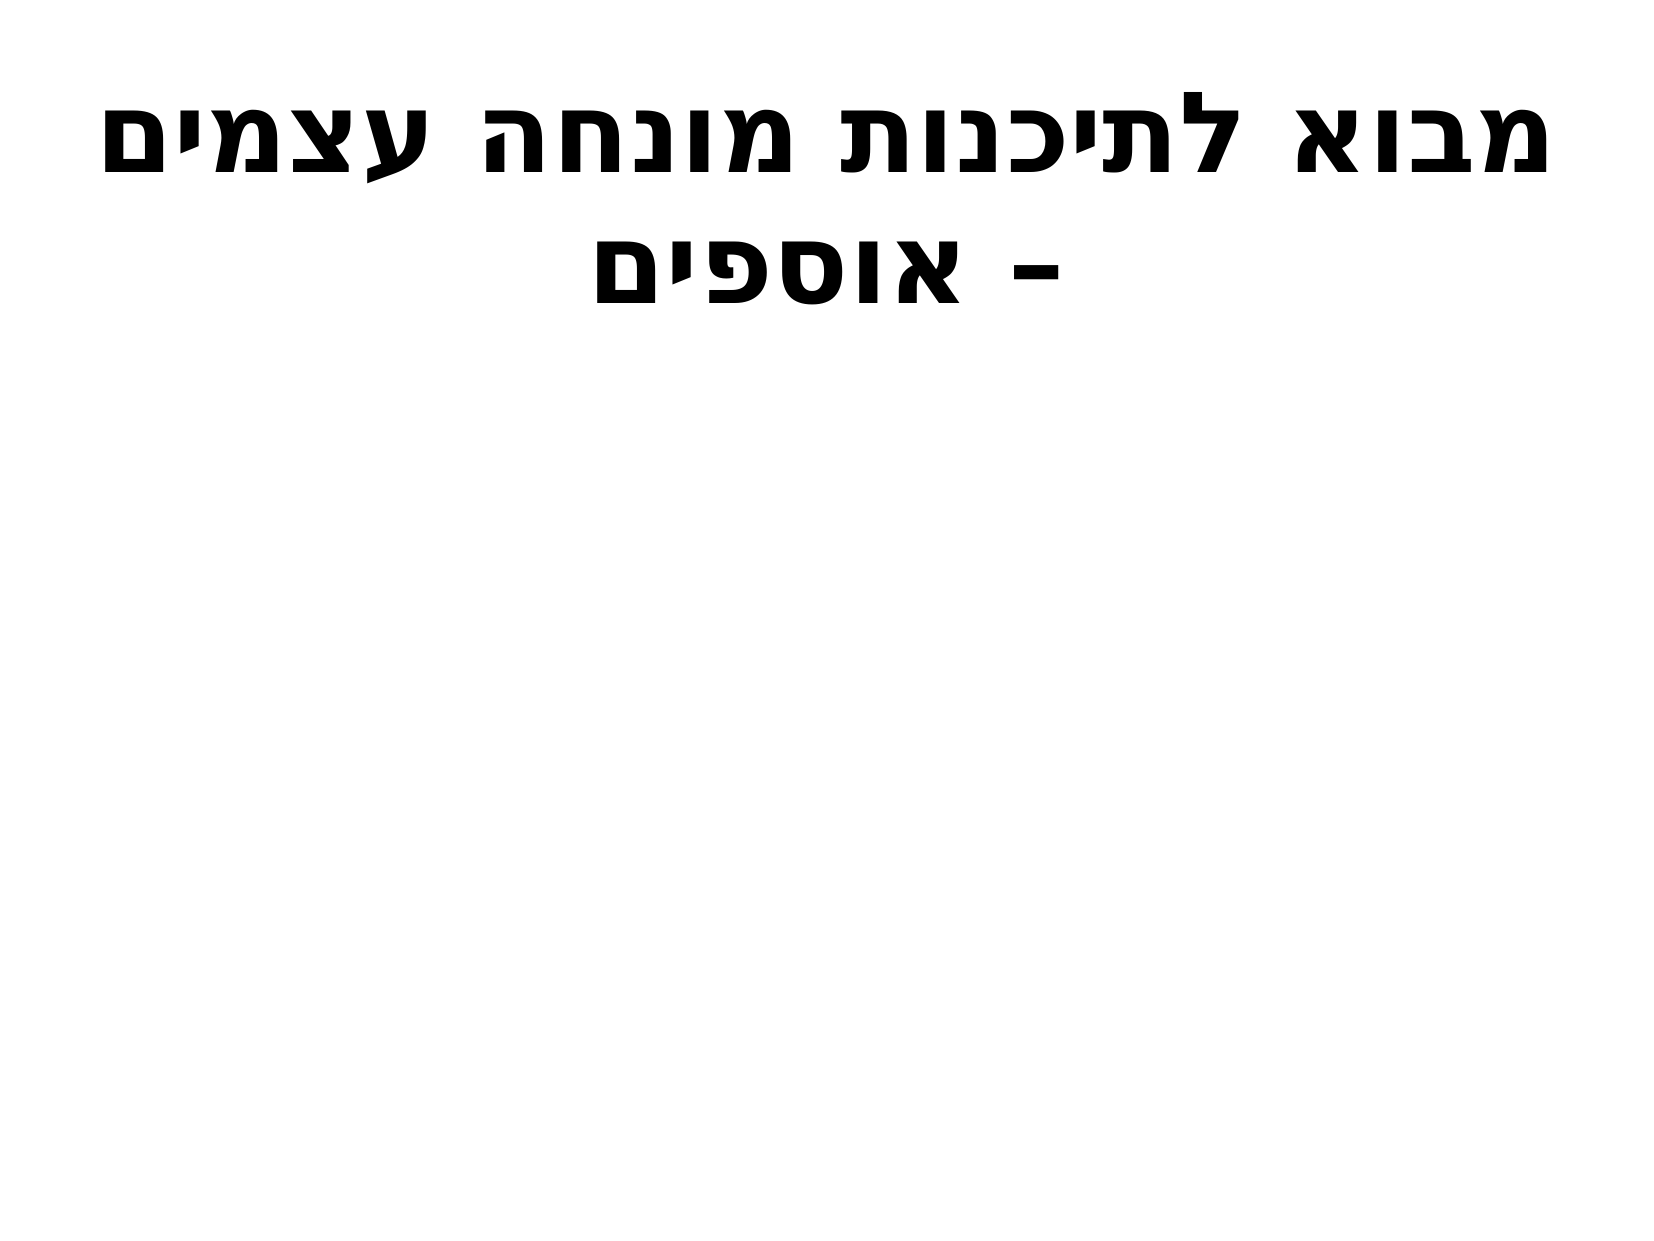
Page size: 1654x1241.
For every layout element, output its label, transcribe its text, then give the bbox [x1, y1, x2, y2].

title מבוא לתיכנות מונחה עצמים – אוספים [82, 75, 1571, 324]
